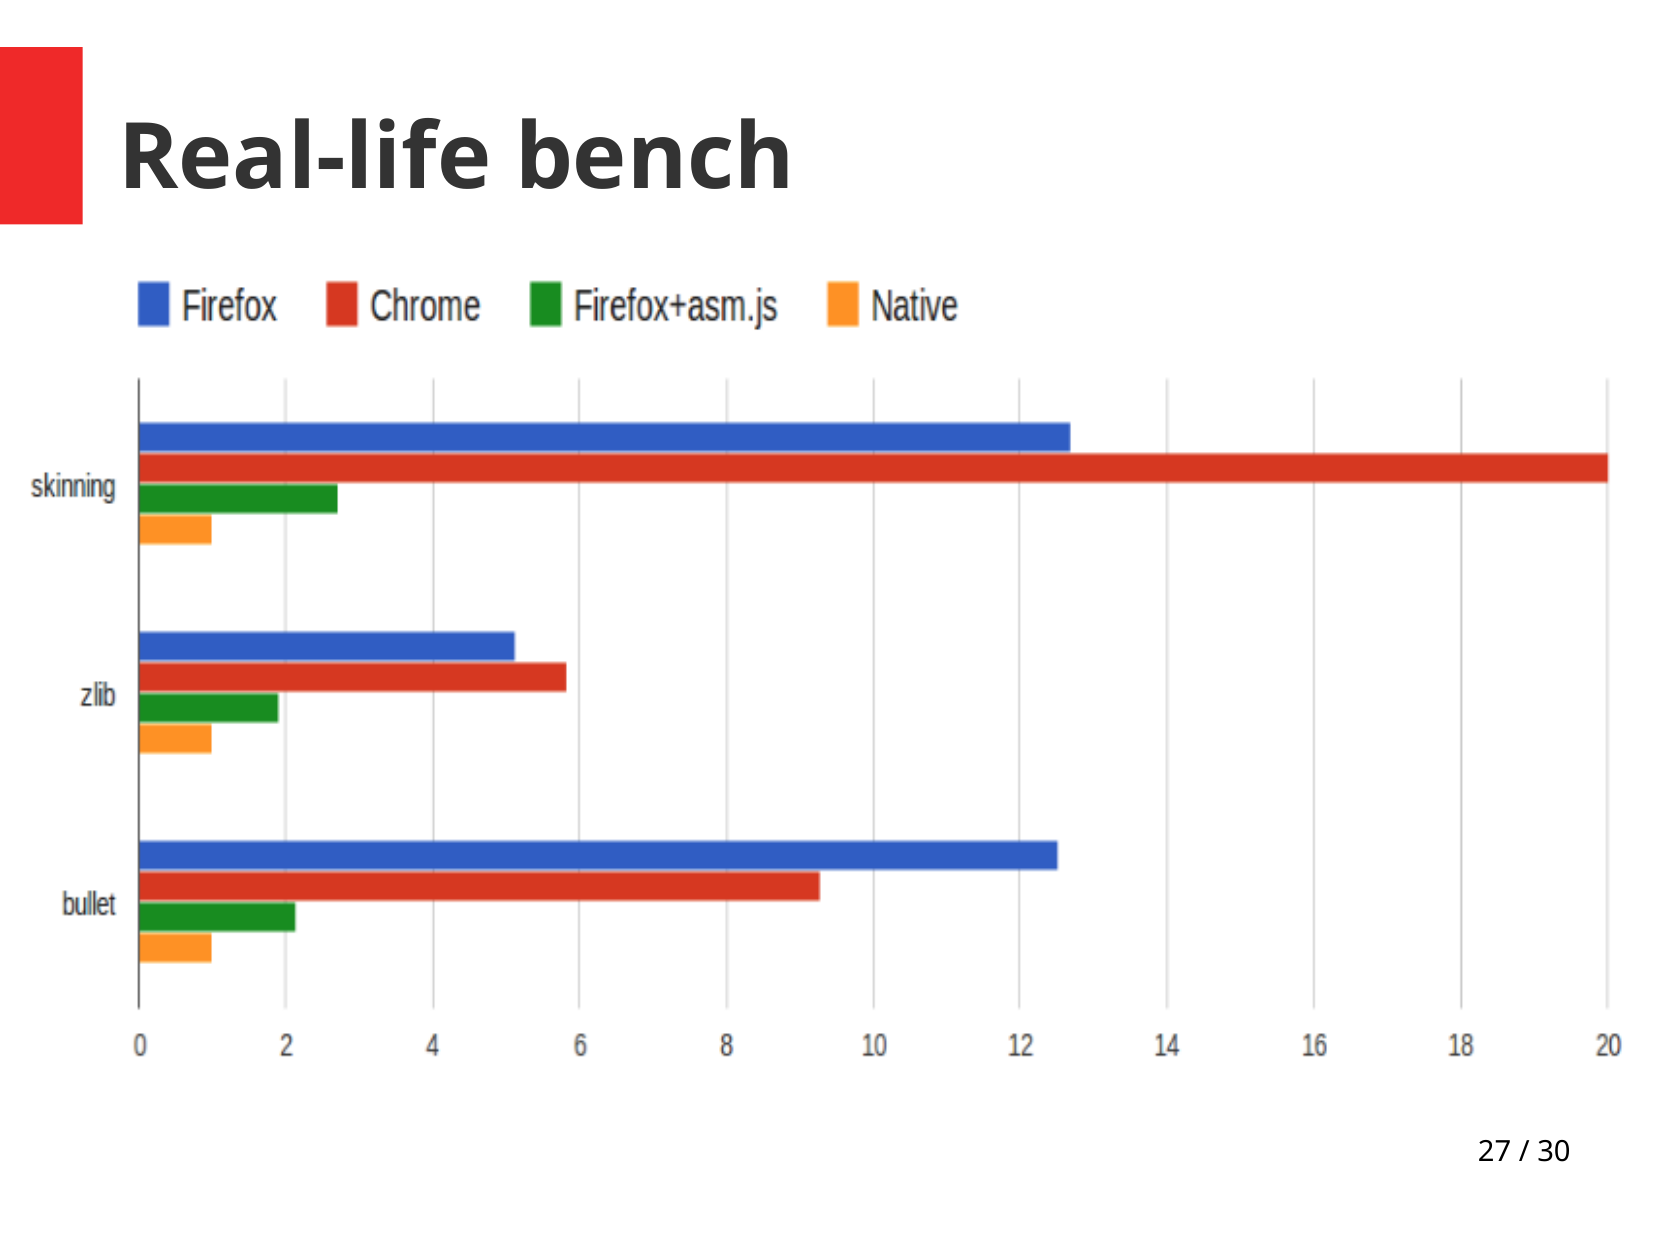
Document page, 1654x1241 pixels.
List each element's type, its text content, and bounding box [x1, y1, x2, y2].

title Real-life bench [118, 49, 1571, 253]
picture [22, 253, 1645, 1085]
